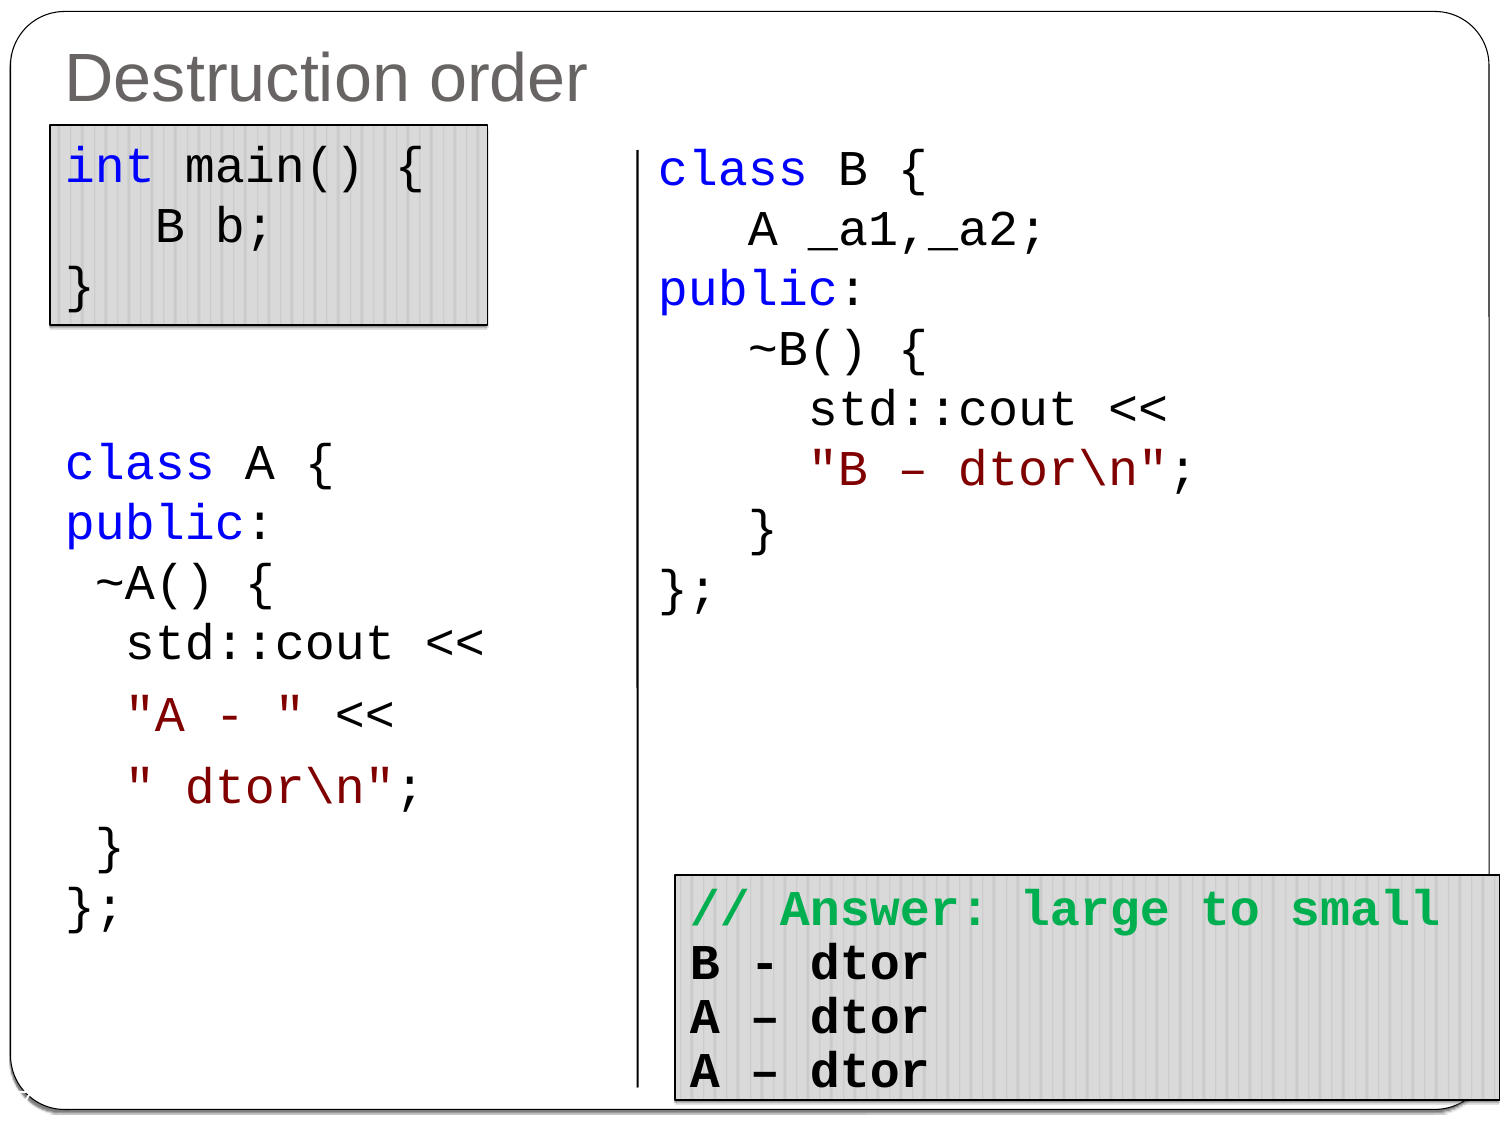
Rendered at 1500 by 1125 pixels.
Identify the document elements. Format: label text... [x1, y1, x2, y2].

text_box class B { A _a1,_a2; public: ~B() { std::cout << "B – dtor\n"; } }; [627, 112, 1426, 638]
list class A { public: ~A() { std::cout << "A - " << " dtor\n"; } }; [50, 350, 706, 1113]
title Destruction order [50, 24, 1450, 130]
text_box // Answer: large to small B - dtor A – dtor A – dtor [674, 874, 1500, 1100]
slide_number <number> [0, 1074, 50, 1125]
text_box int main() { B b; } [49, 125, 488, 325]
